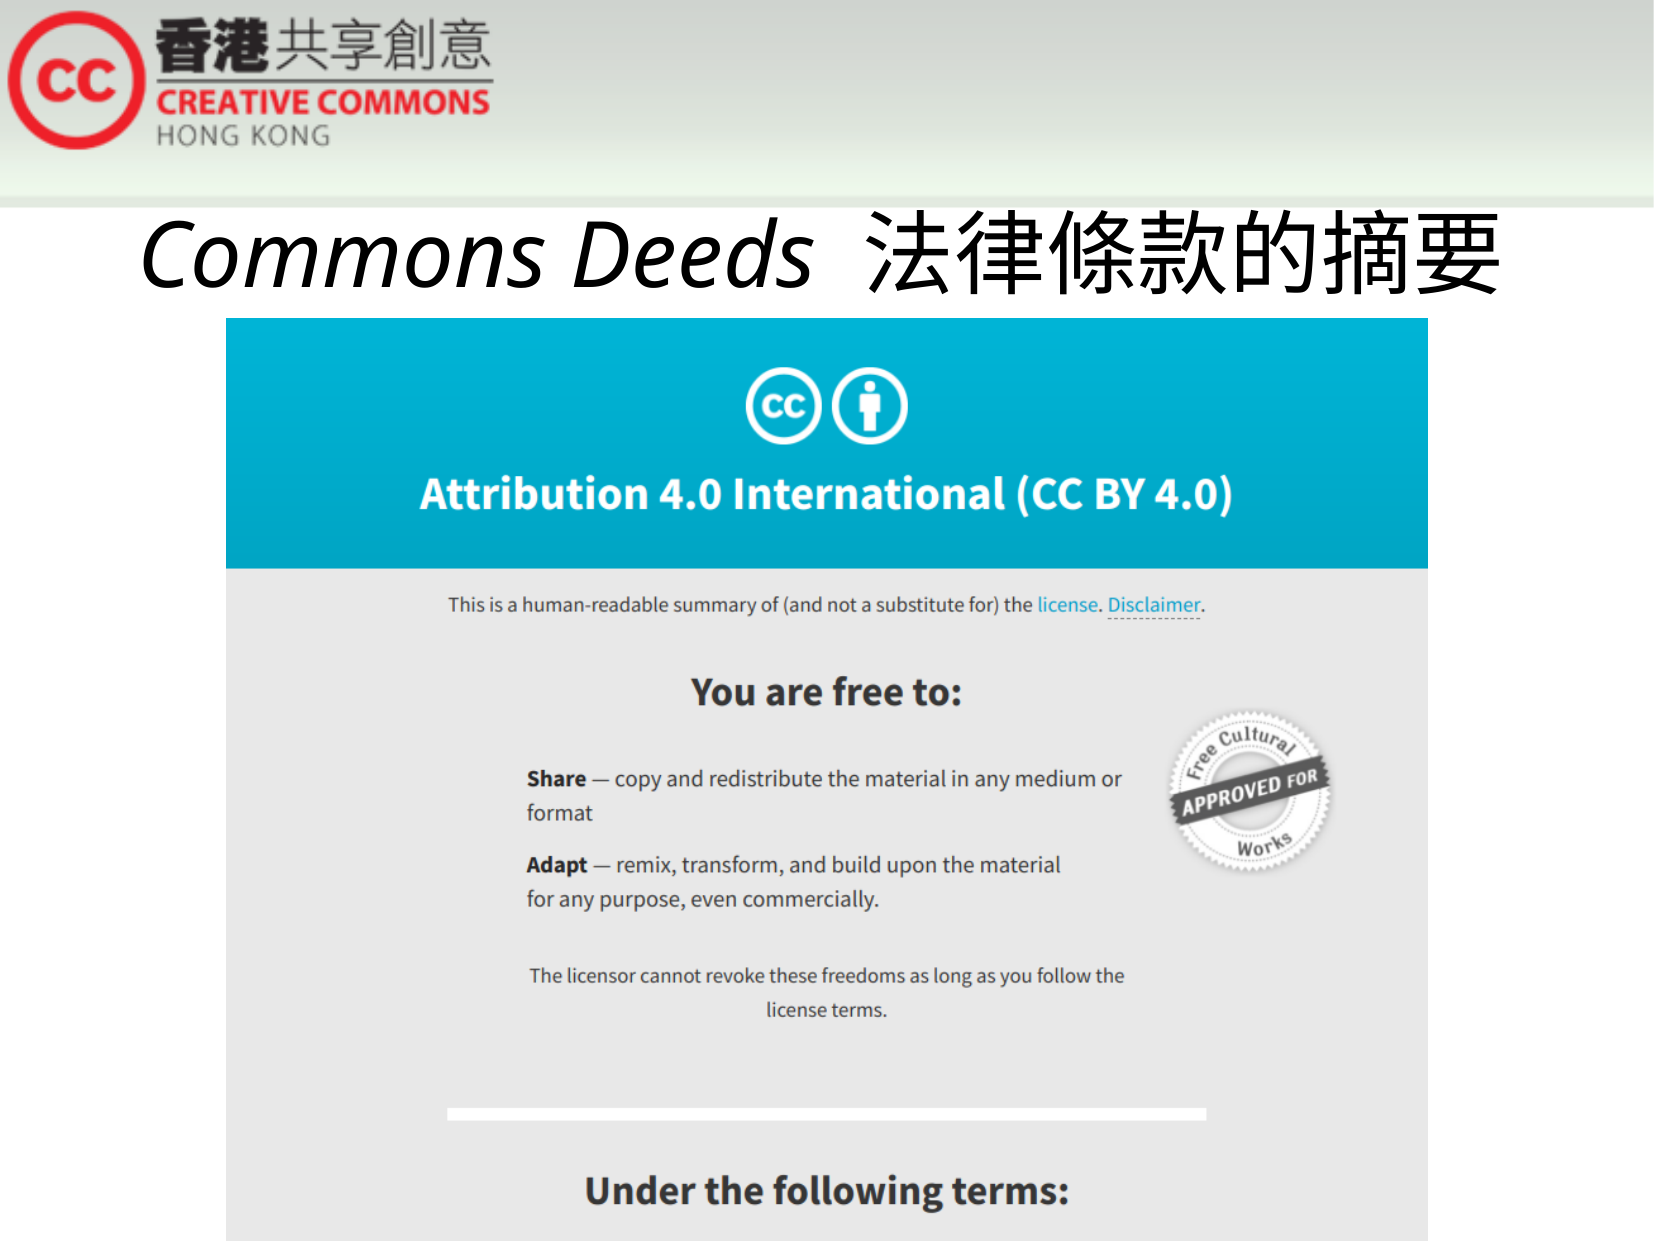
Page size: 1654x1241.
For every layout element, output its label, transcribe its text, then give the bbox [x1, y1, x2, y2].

text_box Commons Deeds 法律條款的摘要 [76, 171, 1565, 337]
picture [0, 0, 1654, 1241]
